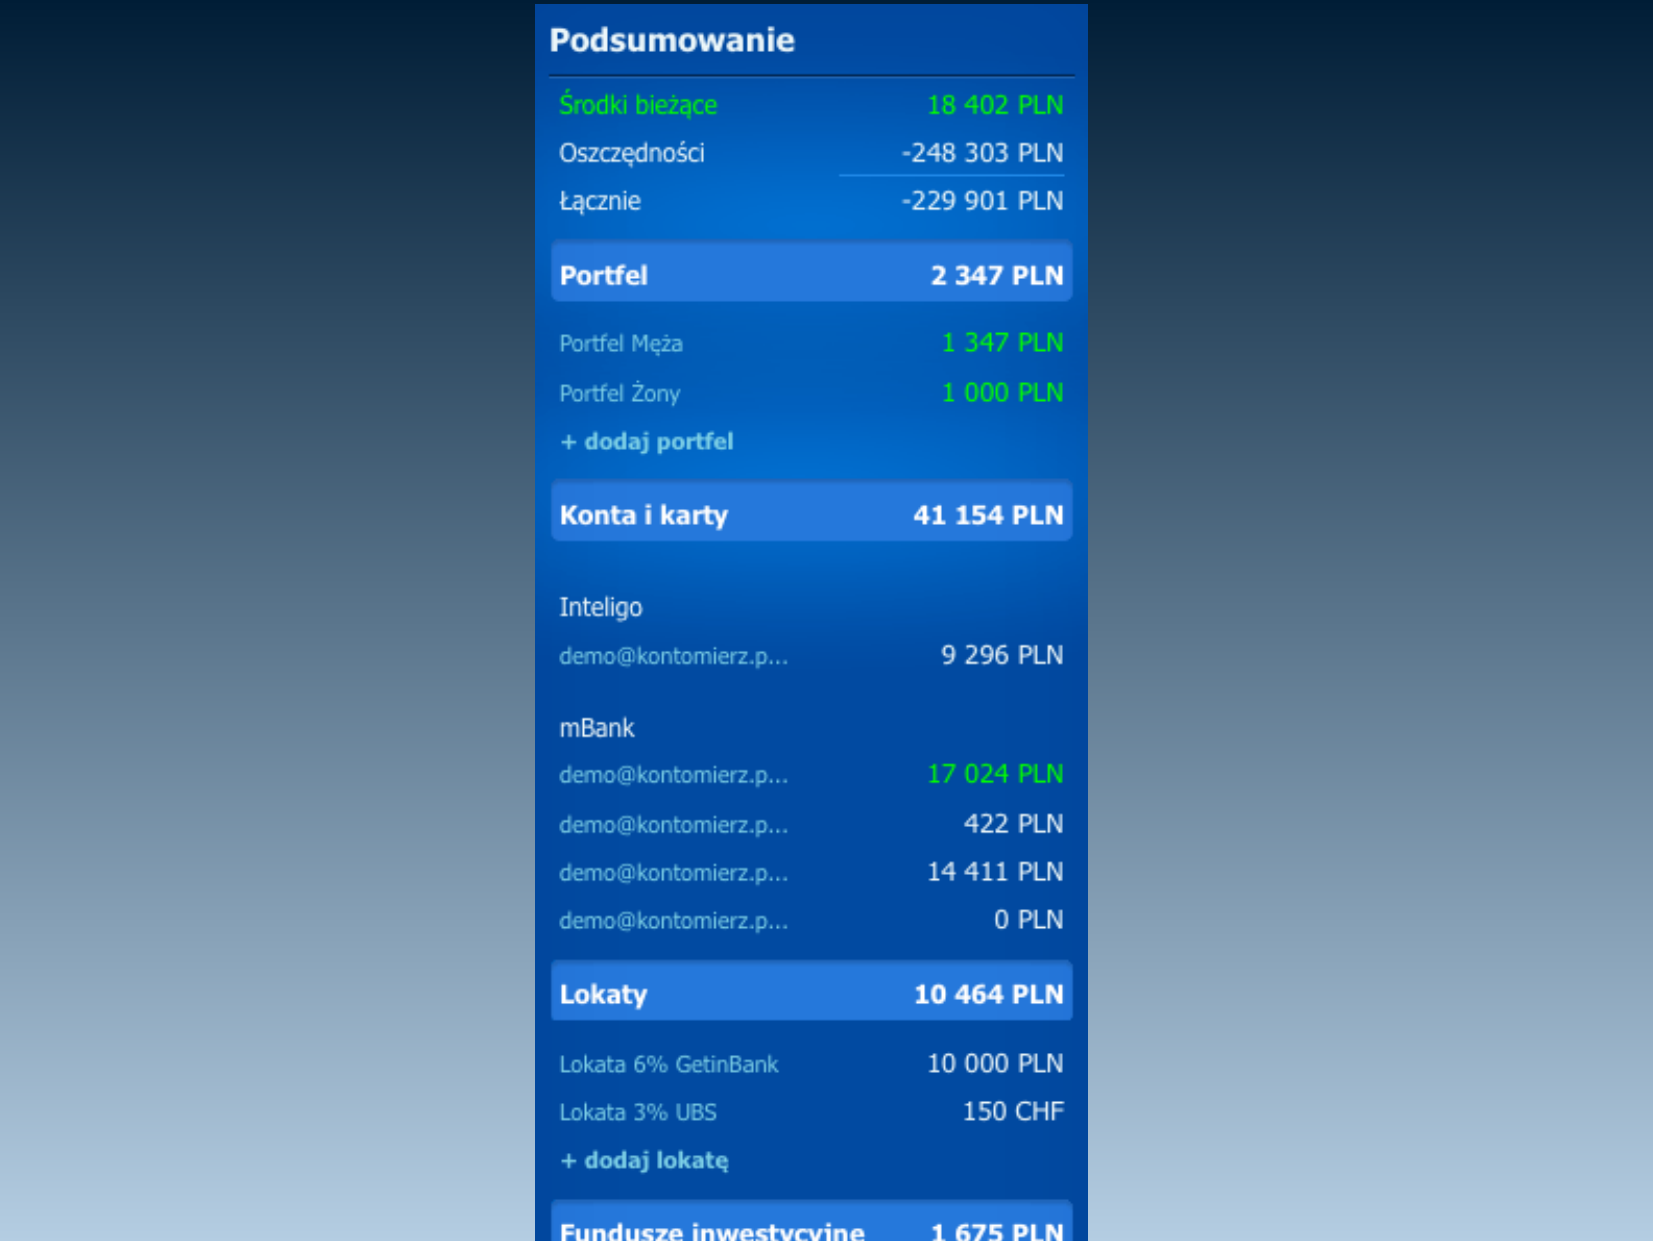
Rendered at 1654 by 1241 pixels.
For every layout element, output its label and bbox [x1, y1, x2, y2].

picture [535, 4, 1088, 1241]
